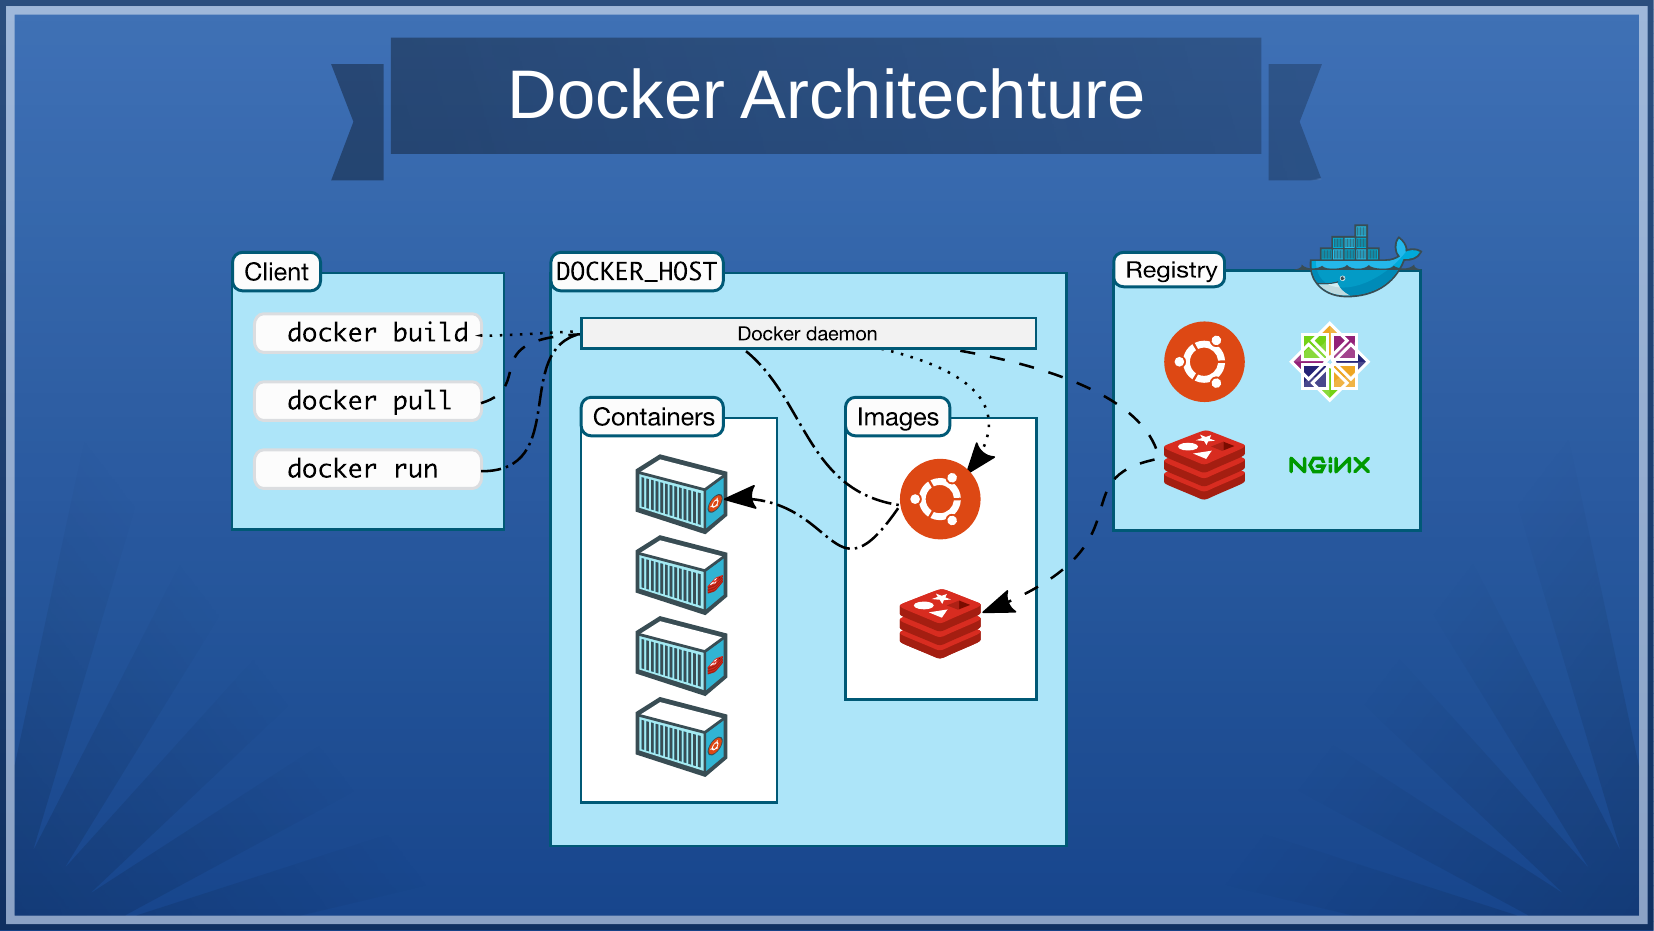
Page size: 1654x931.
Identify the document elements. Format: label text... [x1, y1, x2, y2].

picture [234, 275, 502, 527]
title Docker Architechture [389, 35, 1264, 154]
picture [1115, 272, 1418, 528]
picture [235, 255, 318, 289]
picture [553, 255, 721, 289]
picture [231, 224, 1423, 848]
picture [1116, 255, 1222, 285]
